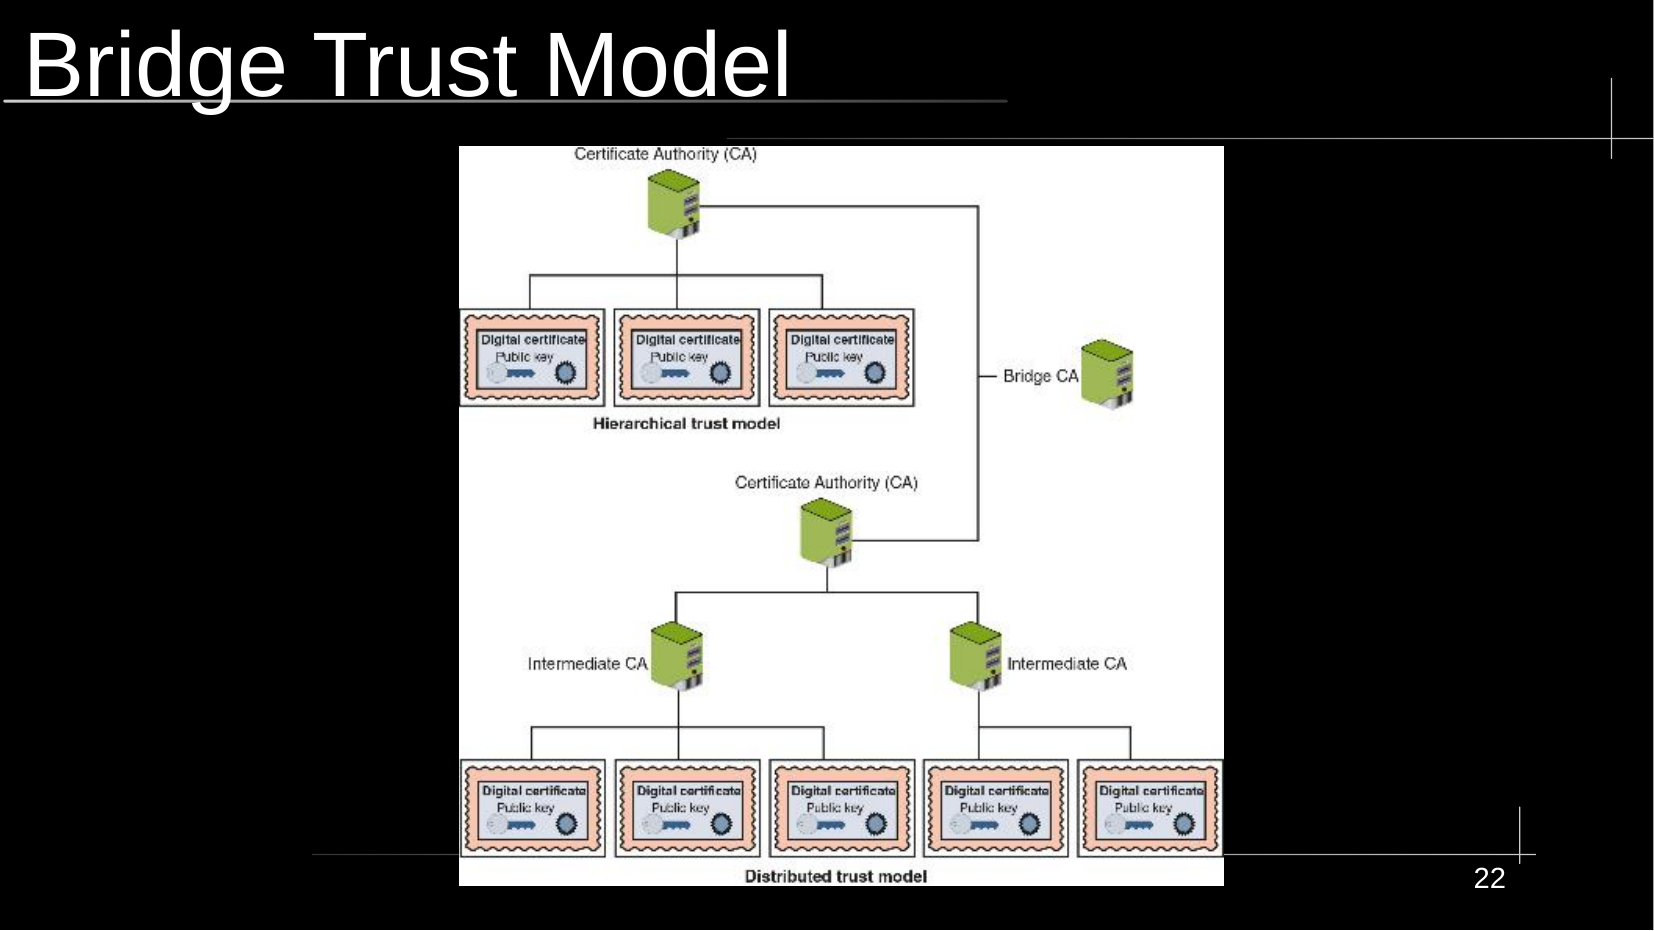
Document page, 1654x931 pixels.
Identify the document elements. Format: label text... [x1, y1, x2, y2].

picture [459, 146, 1224, 886]
title Bridge Trust Model [23, 11, 1589, 119]
